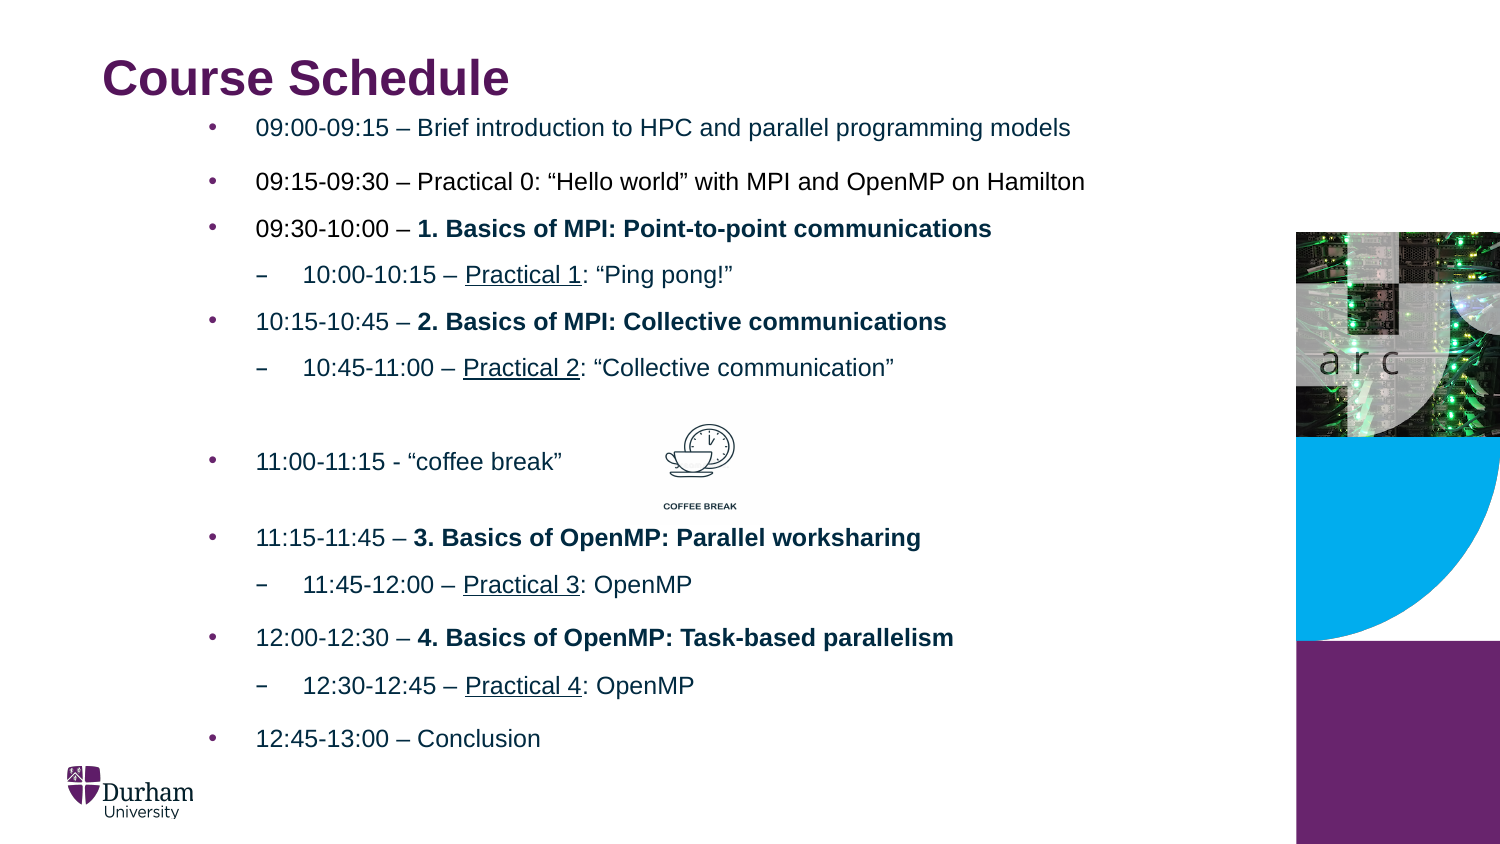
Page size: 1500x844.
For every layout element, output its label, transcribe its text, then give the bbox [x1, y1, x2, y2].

list 09:00-09:15 – Brief introduction to HPC and parallel programming models 09:15-09:30 – Practical 0: “Hello world” with MPI and OpenMP on Hamilton 09:30-10:00 – 1. Basics of MPI: Point-to-point communications 10:00-10:15 – Practical 1: “Ping pong!” 10:15-10:45 – 2. Basics of MPI: Collective communications 10:45-11:00 – Practical 2: “Collective communication” 11:00-11:15 - “coffee break” 11:15-11:45 – 3. Basics of OpenMP: Parallel worksharing 11:45-12:00 – Practical 3: OpenMP 12:00-12:30 – 4. Basics of OpenMP: Task-based parallelism 12:30-12:45 – Practical 4: OpenMP 12:45-13:00 – Conclusion [208, 187, 1318, 775]
picture [1296, 232, 1500, 436]
picture [1332, 467, 1500, 640]
picture [630, 400, 770, 525]
title Course Schedule [101, 45, 1399, 187]
picture [67, 766, 193, 819]
text_box [1296, 640, 1500, 844]
